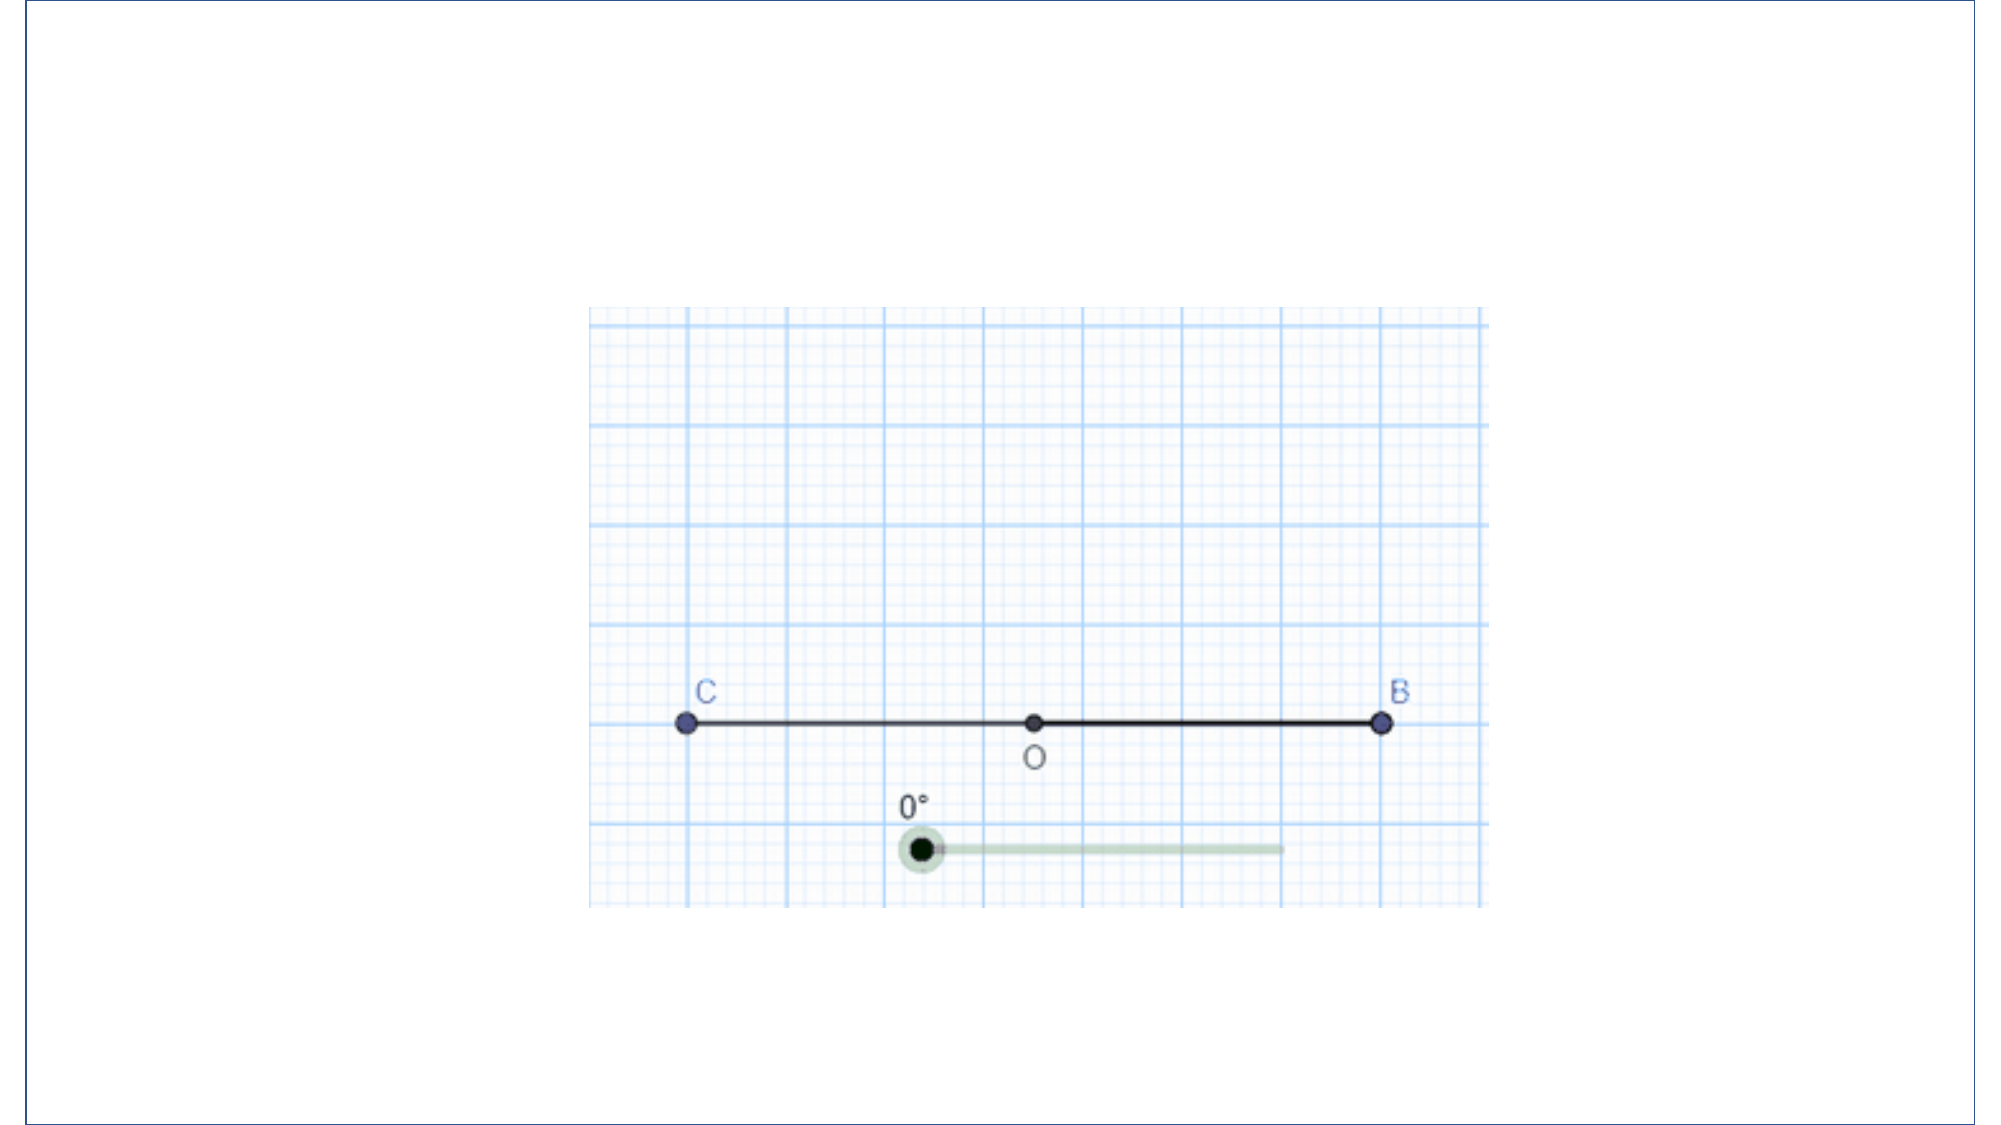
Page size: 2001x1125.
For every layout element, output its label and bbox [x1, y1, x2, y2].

picture [589, 307, 1489, 908]
